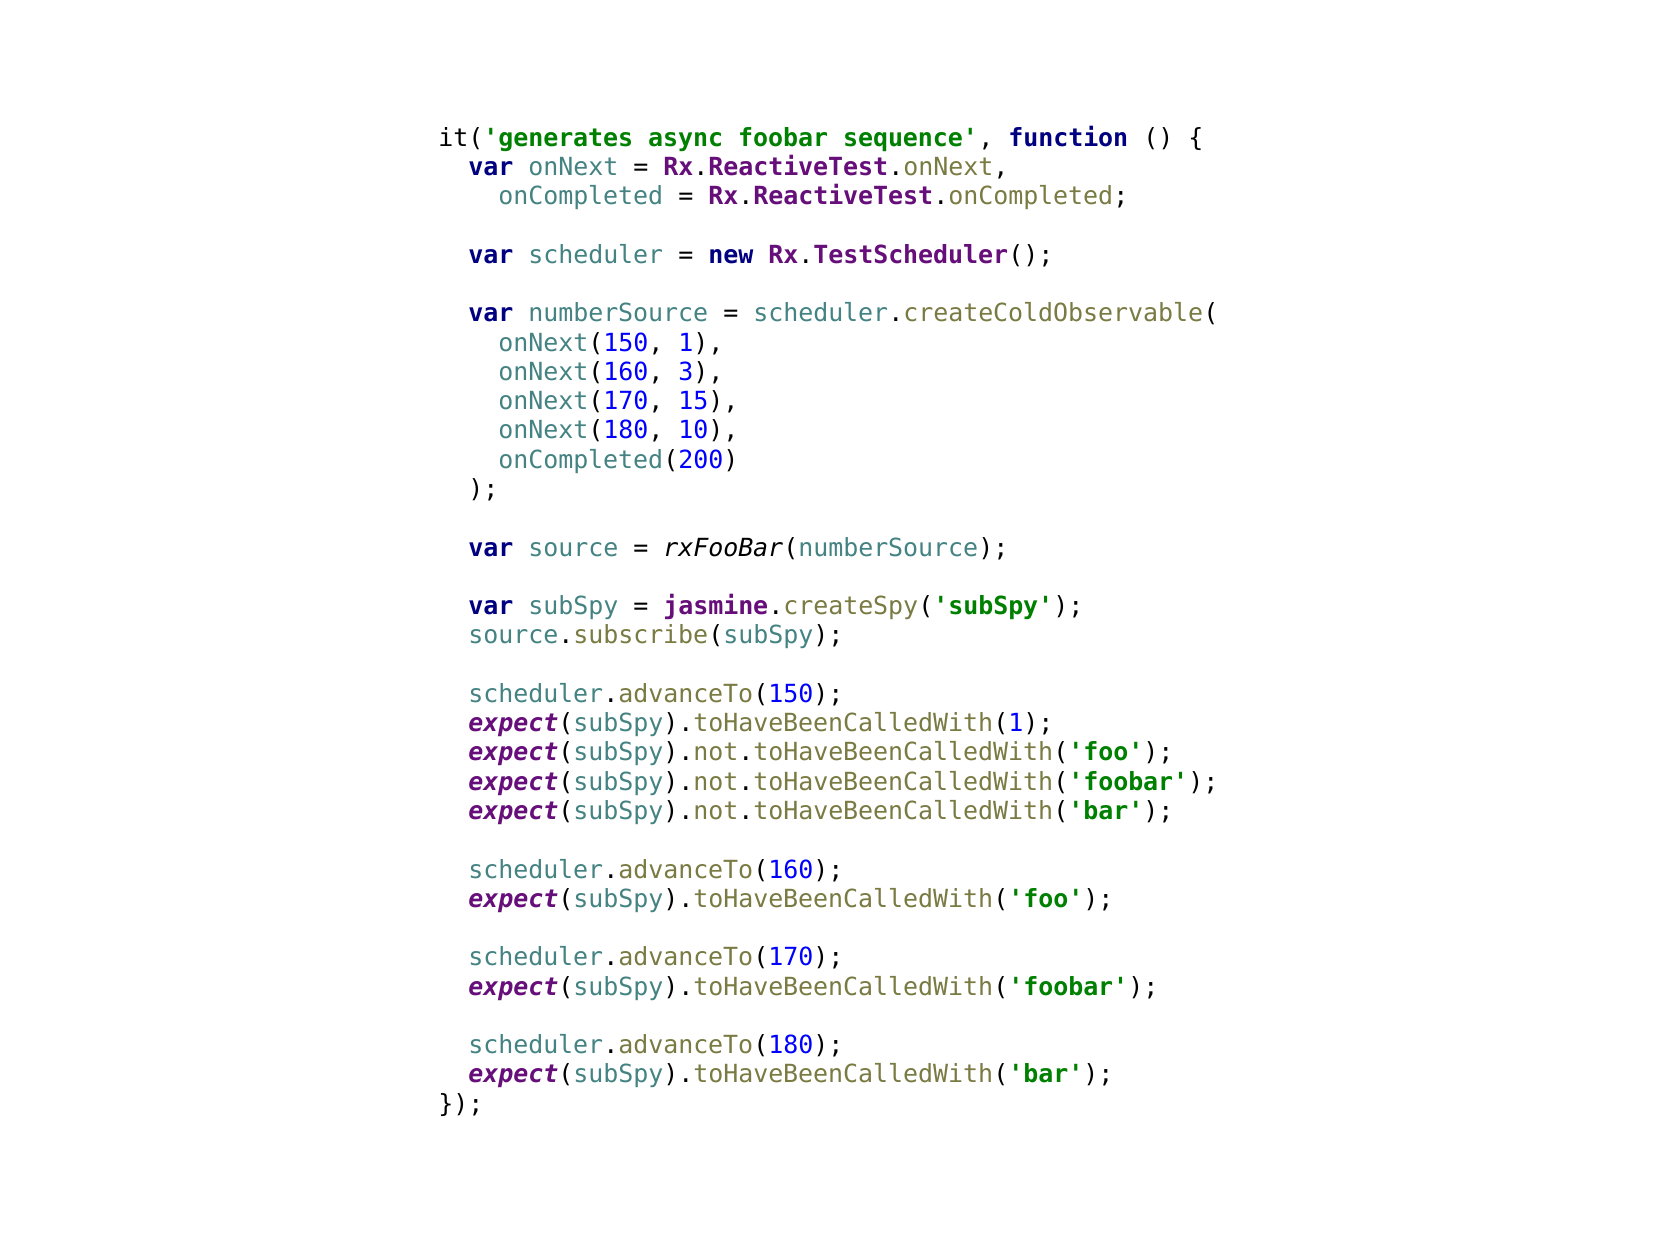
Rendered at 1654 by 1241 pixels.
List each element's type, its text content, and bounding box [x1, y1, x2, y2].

text_box it('generates async foobar sequence', function () { var onNext = Rx.ReactiveTest.onNext, onCompleted = Rx.ReactiveTest.onCompleted; var scheduler = new Rx.TestScheduler(); var numberSource = scheduler.createColdObservable( onNext(150, 1), onNext(160, 3), onNext(170, 15), onNext(180, 10), onCompleted(200) ); var source = rxFooBar(numberSource); var subSpy = jasmine.createSpy('subSpy'); source.subscribe(subSpy); scheduler.advanceTo(150); expect(subSpy).toHaveBeenCalledWith(1); expect(subSpy).not.toHaveBeenCalledWith('foo'); expect(subSpy).not.toHaveBeenCalledWith('foobar'); expect(subSpy).not.toHaveBeenCalledWith('bar'); scheduler.advanceTo(160); expect(subSpy).toHaveBeenCalledWith('foo'); scheduler.advanceTo(170); expect(subSpy).toHaveBeenCalledWith('foobar'); scheduler.advanceTo(180); expect(subSpy).toHaveBeenCalledWith('bar'); }); [423, 115, 1234, 1126]
